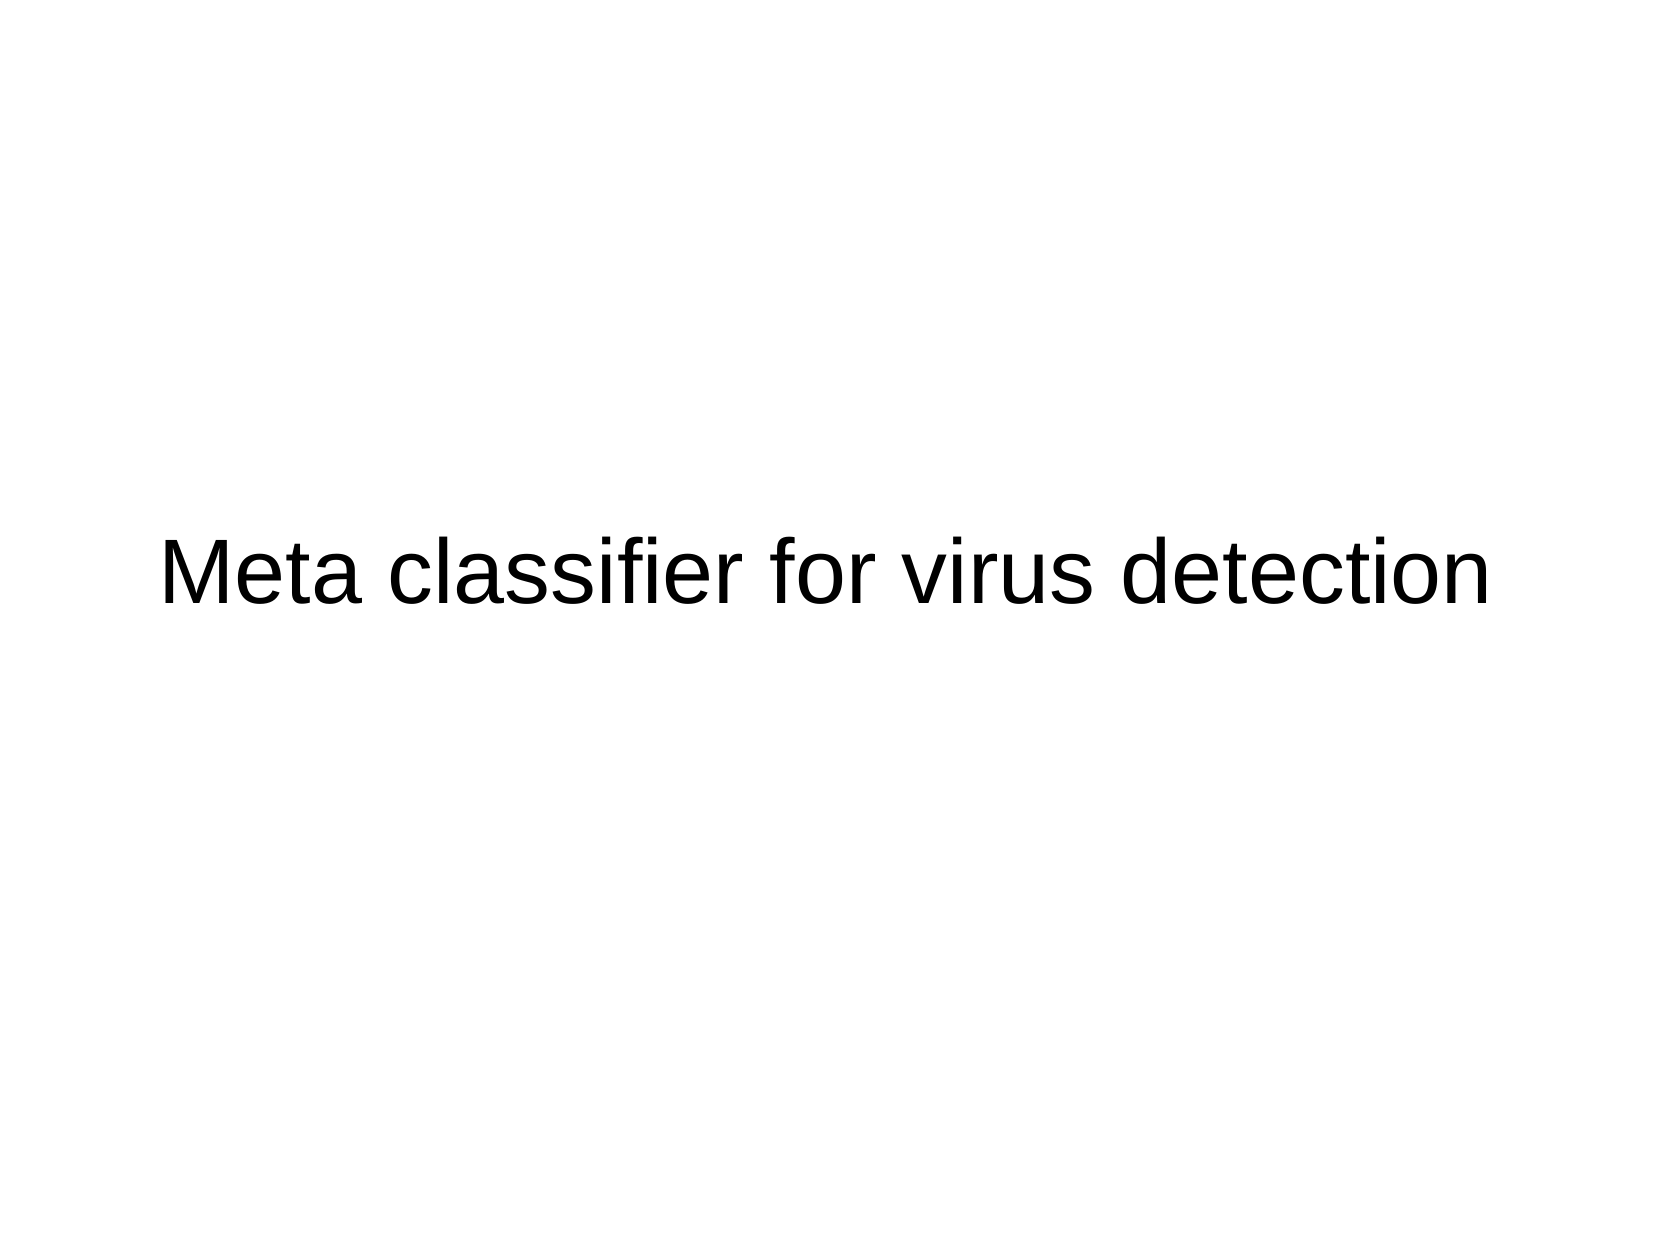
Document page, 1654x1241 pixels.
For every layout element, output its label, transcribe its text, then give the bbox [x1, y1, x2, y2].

title Meta classifier for virus detection [82, 468, 1571, 676]
